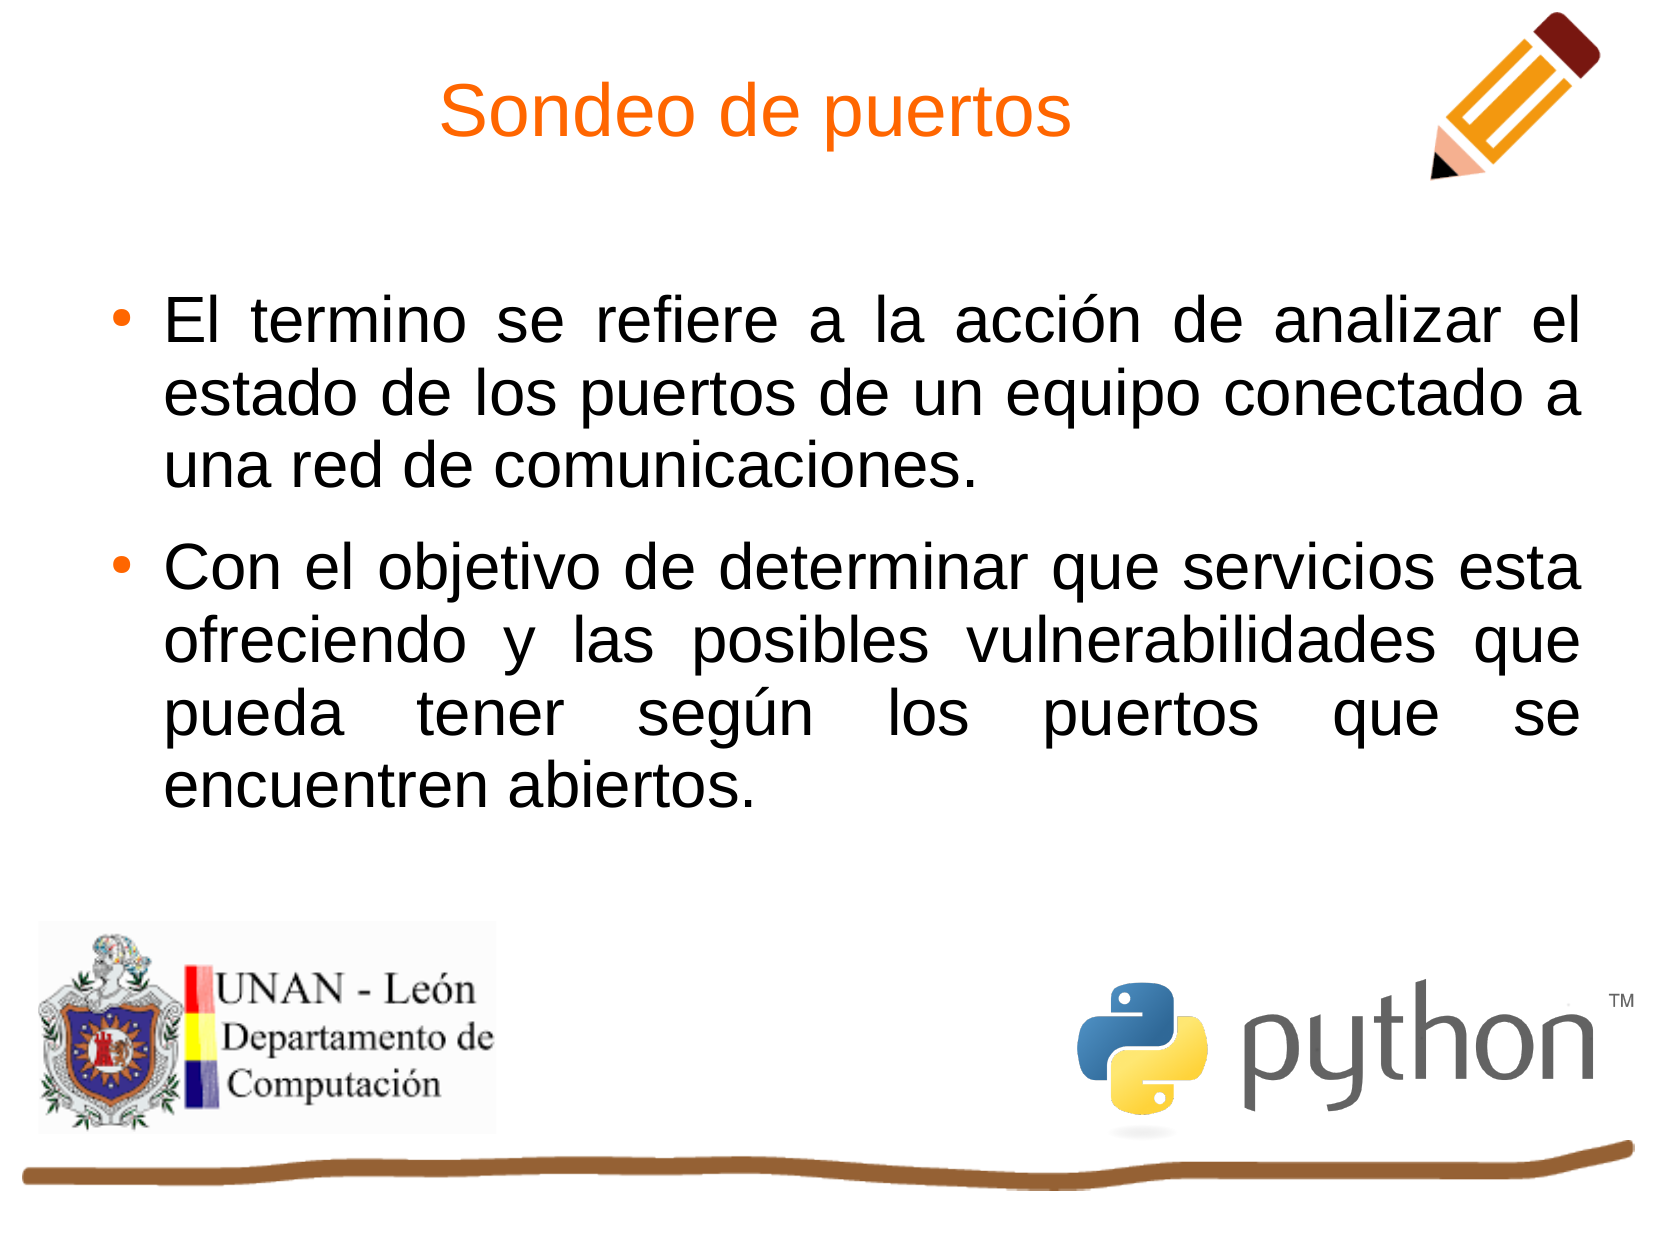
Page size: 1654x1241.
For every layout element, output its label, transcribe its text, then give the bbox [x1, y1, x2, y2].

picture [22, 970, 1647, 1191]
picture [1430, 12, 1601, 181]
list El termino se refiere a la acción de analizar el estado de los puertos de un equipo conectado a una red de comunicaciones. Con el objetivo de determinar que servicios esta ofreciendo y las posibles vulnerabilidades que pueda tener según los puertos que se encuentren abiertos. [93, 283, 1583, 827]
picture [38, 921, 497, 1134]
title Sondeo de puertos [82, 49, 1430, 172]
